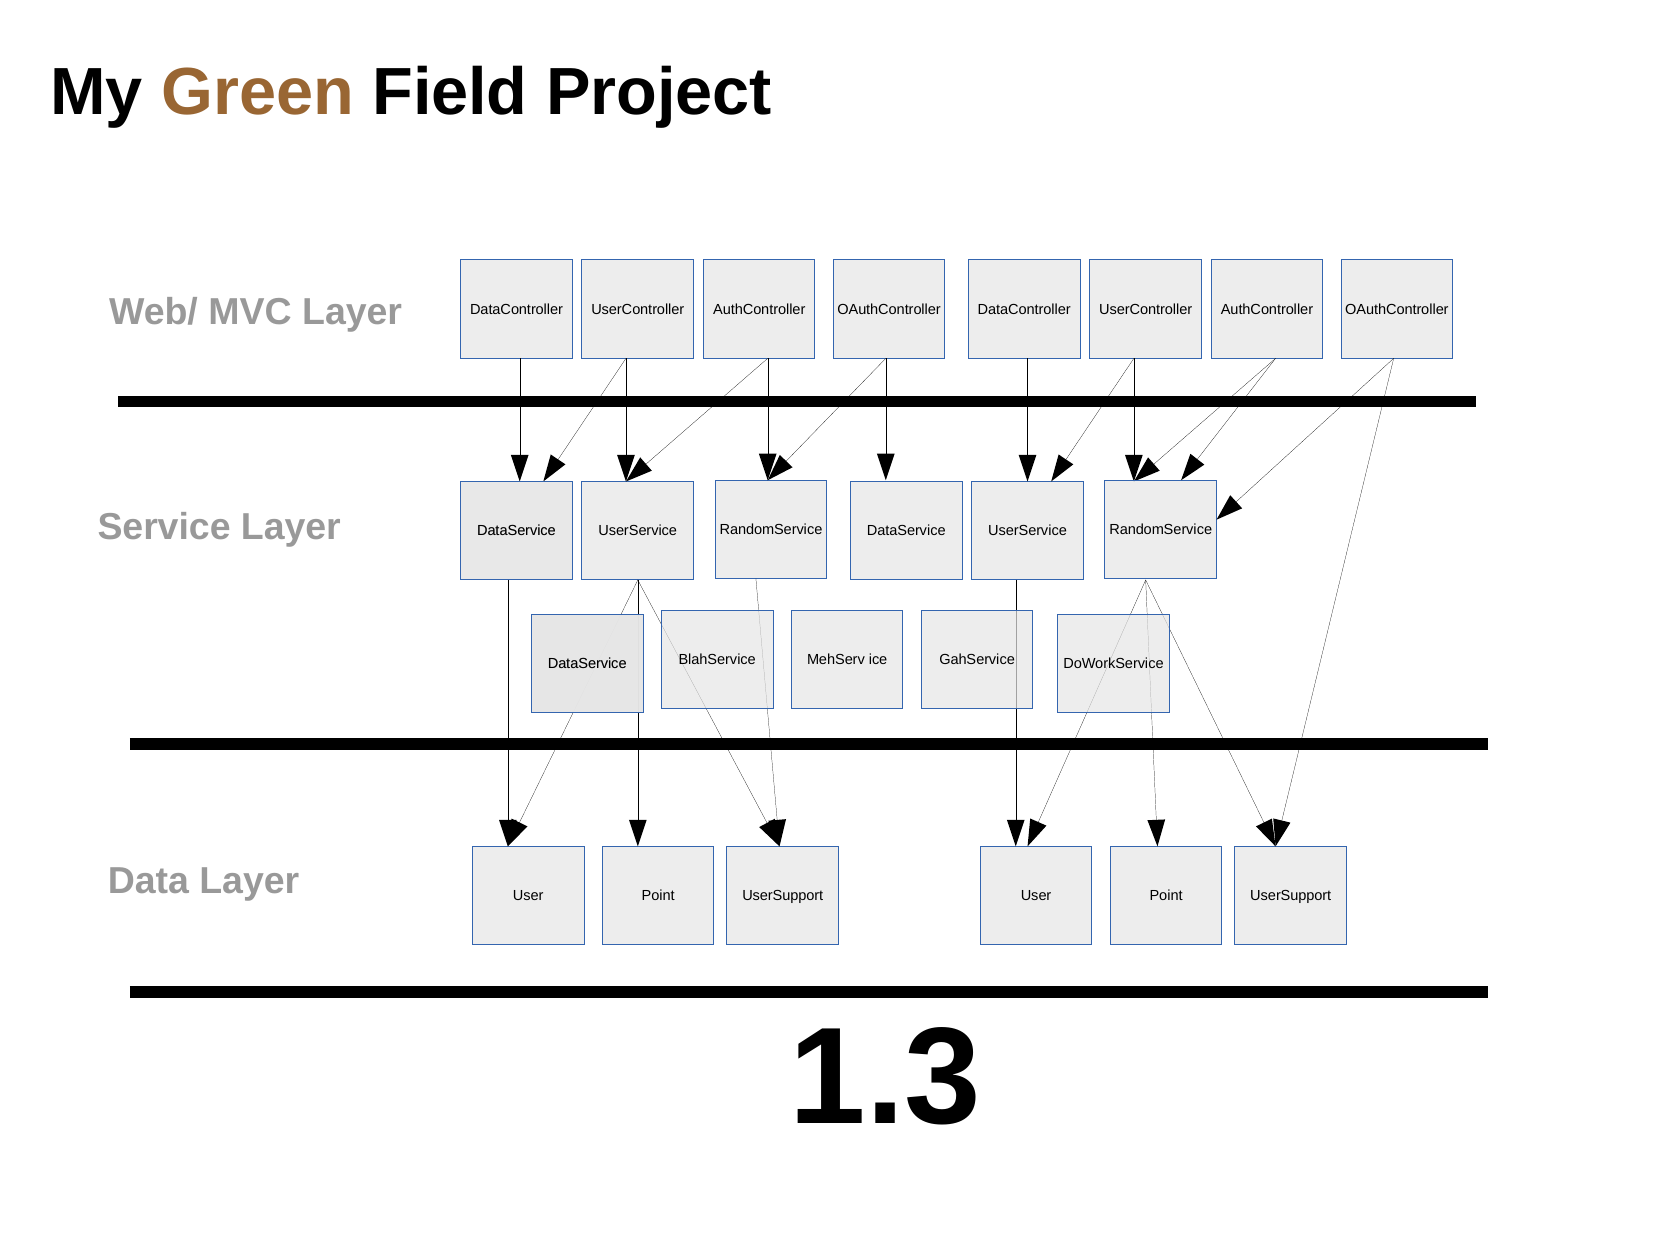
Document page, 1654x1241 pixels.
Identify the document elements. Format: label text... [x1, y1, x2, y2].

text_box UserSupport [726, 846, 839, 945]
text_box User [472, 846, 585, 945]
text_box DoWorkService [1057, 614, 1170, 713]
text_box AuthController [1211, 259, 1323, 359]
text_box RandomService [1104, 480, 1217, 579]
text_box Data Layer [93, 852, 315, 910]
text_box Web/ MVC Layer [94, 283, 417, 341]
text_box UserController [1089, 259, 1202, 359]
text_box DataController [460, 259, 573, 359]
text_box UserService [971, 481, 1084, 580]
text_box DataService [531, 614, 644, 713]
text_box Service Layer [82, 498, 356, 556]
text_box Point [602, 846, 714, 945]
text_box UserSupport [1234, 846, 1347, 945]
text_box GahService [921, 610, 1033, 709]
text_box User [980, 846, 1092, 945]
text_box MehServ ice [791, 610, 903, 709]
text_box My Green Field Project [35, 47, 789, 137]
text_box OAuthController [1341, 259, 1453, 359]
text_box DataService [850, 481, 963, 580]
text_box DataController [968, 259, 1081, 359]
text_box UserService [581, 481, 694, 580]
text_box OAuthController [833, 259, 945, 359]
text_box BlahService [661, 610, 774, 709]
text_box 1.3 [774, 992, 996, 1161]
text_box DataService [460, 481, 573, 580]
text_box UserController [581, 259, 694, 359]
text_box Point [1110, 846, 1222, 945]
text_box RandomService [715, 480, 827, 579]
text_box AuthController [703, 259, 815, 359]
